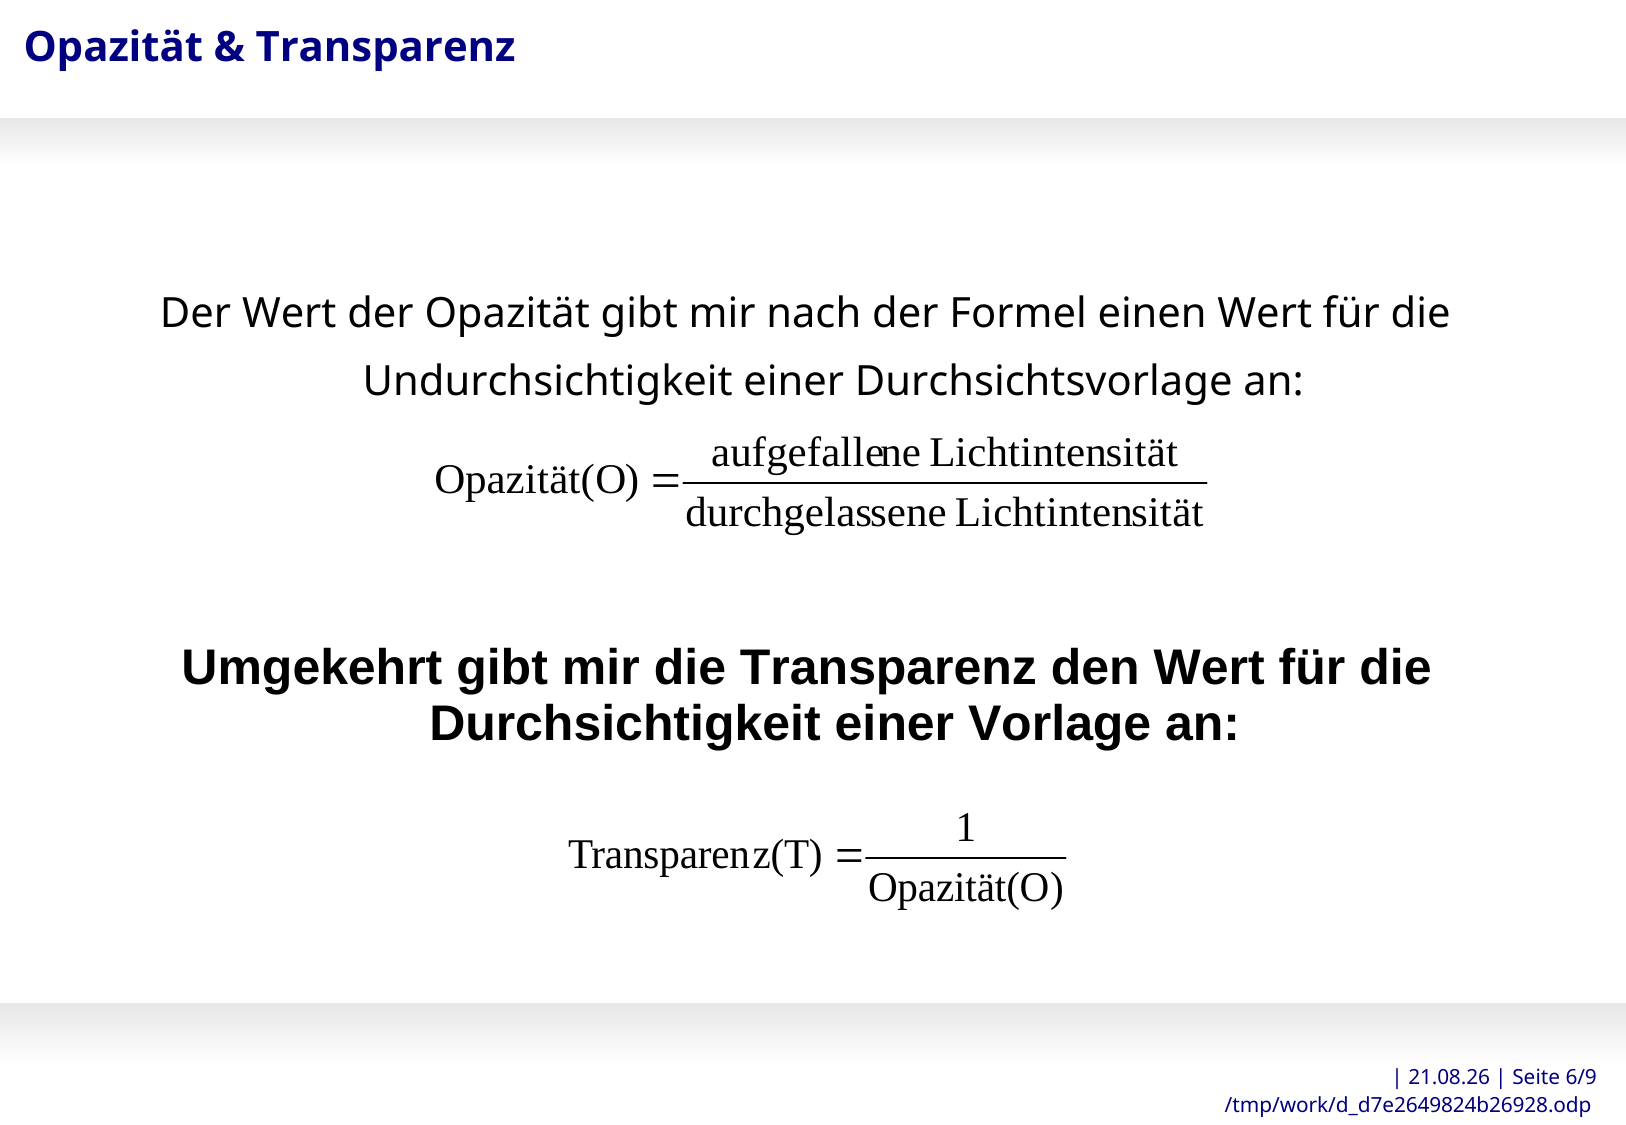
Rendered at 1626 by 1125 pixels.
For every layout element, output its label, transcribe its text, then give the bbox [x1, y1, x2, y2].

text_box Umgekehrt gibt mir die Transparenz den Wert für die Durchsichtigkeit einer Vorlage an: [24, 638, 1589, 782]
chart [562, 801, 1074, 918]
chart [428, 426, 1214, 543]
list Der Wert der Opazität gibt mir nach der Formel einen Wert für die Undurchsichtigkeit einer Durchsichtsvorlage an: [23, 271, 1588, 414]
title Opazität & Transparenz [23, 5, 1600, 154]
